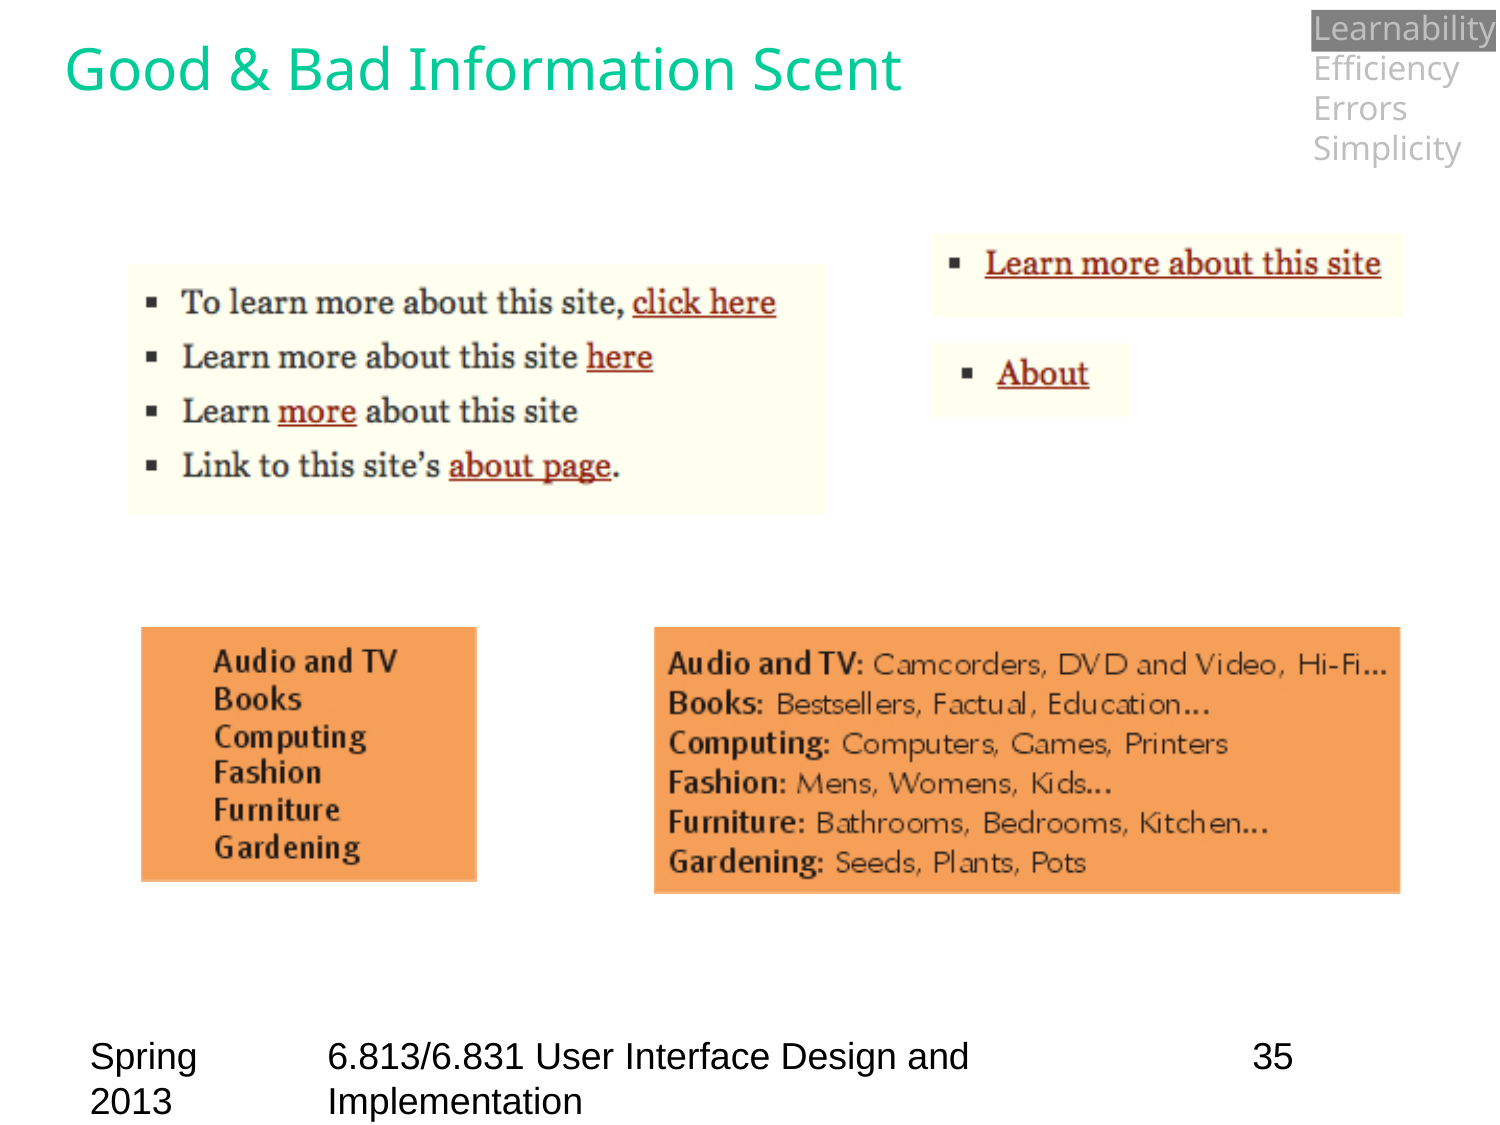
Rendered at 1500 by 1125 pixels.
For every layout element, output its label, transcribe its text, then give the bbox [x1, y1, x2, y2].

picture [931, 343, 1130, 417]
picture [128, 264, 825, 515]
title Good & Bad Information Scent [50, 24, 1298, 150]
picture [141, 627, 477, 882]
picture [931, 233, 1405, 317]
slide_number <number> [1237, 1024, 1425, 1103]
slide_number Spring 2013 [75, 1024, 300, 1103]
text_box Learnability Efficiency Errors Simplicity [1298, 0, 1500, 175]
picture [654, 627, 1405, 894]
footer 6.813/6.831 User Interface Design and Implementation [312, 1024, 1225, 1103]
